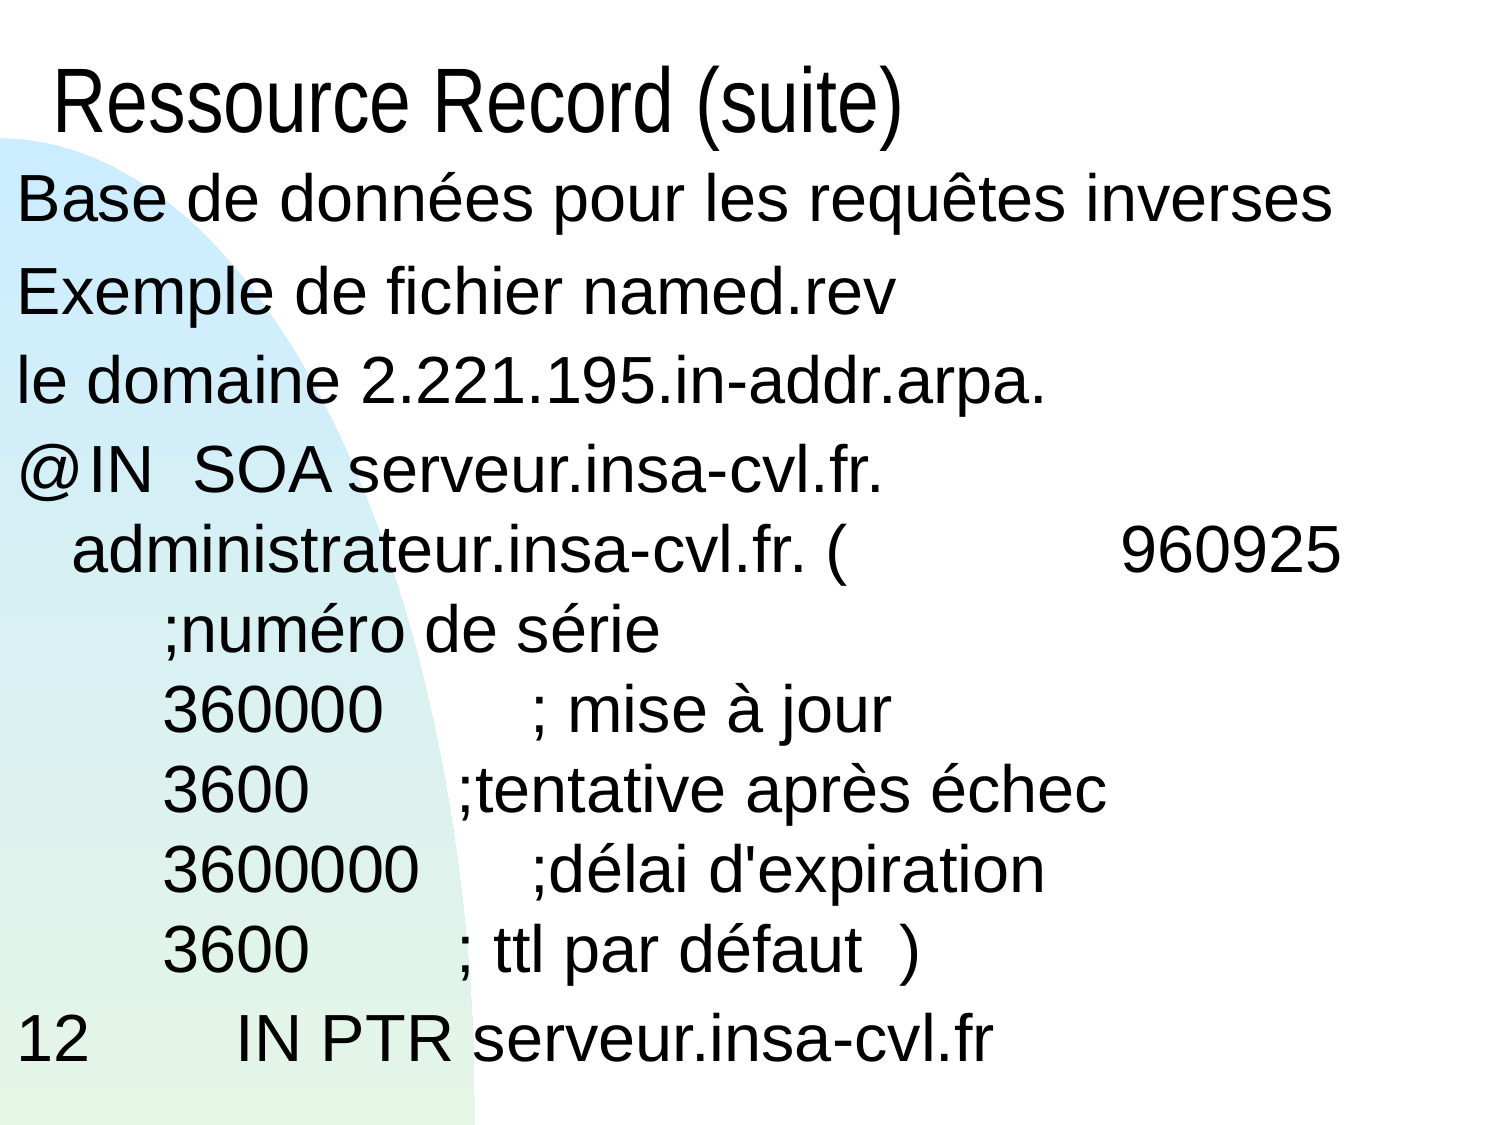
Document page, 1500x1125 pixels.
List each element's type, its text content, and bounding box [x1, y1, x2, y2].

text_box Ressource Record (suite) [37, 12, 1313, 201]
subtitle Base de données pour les requêtes inverses Exemple de fichier named.rev le domaine 2.221.195.in-addr.arpa. @ IN SOA serveur.insa-cvl.fr. administrateur.insa-cvl.fr. ( 960925 ;numéro de série 360000 ; mise à jour 3600 ;tentative après échec 3600000 ;délai d'expiration 3600 ; ttl par défaut ) 12 IN PTR serveur.insa-cvl.fr [0, 147, 1375, 1083]
